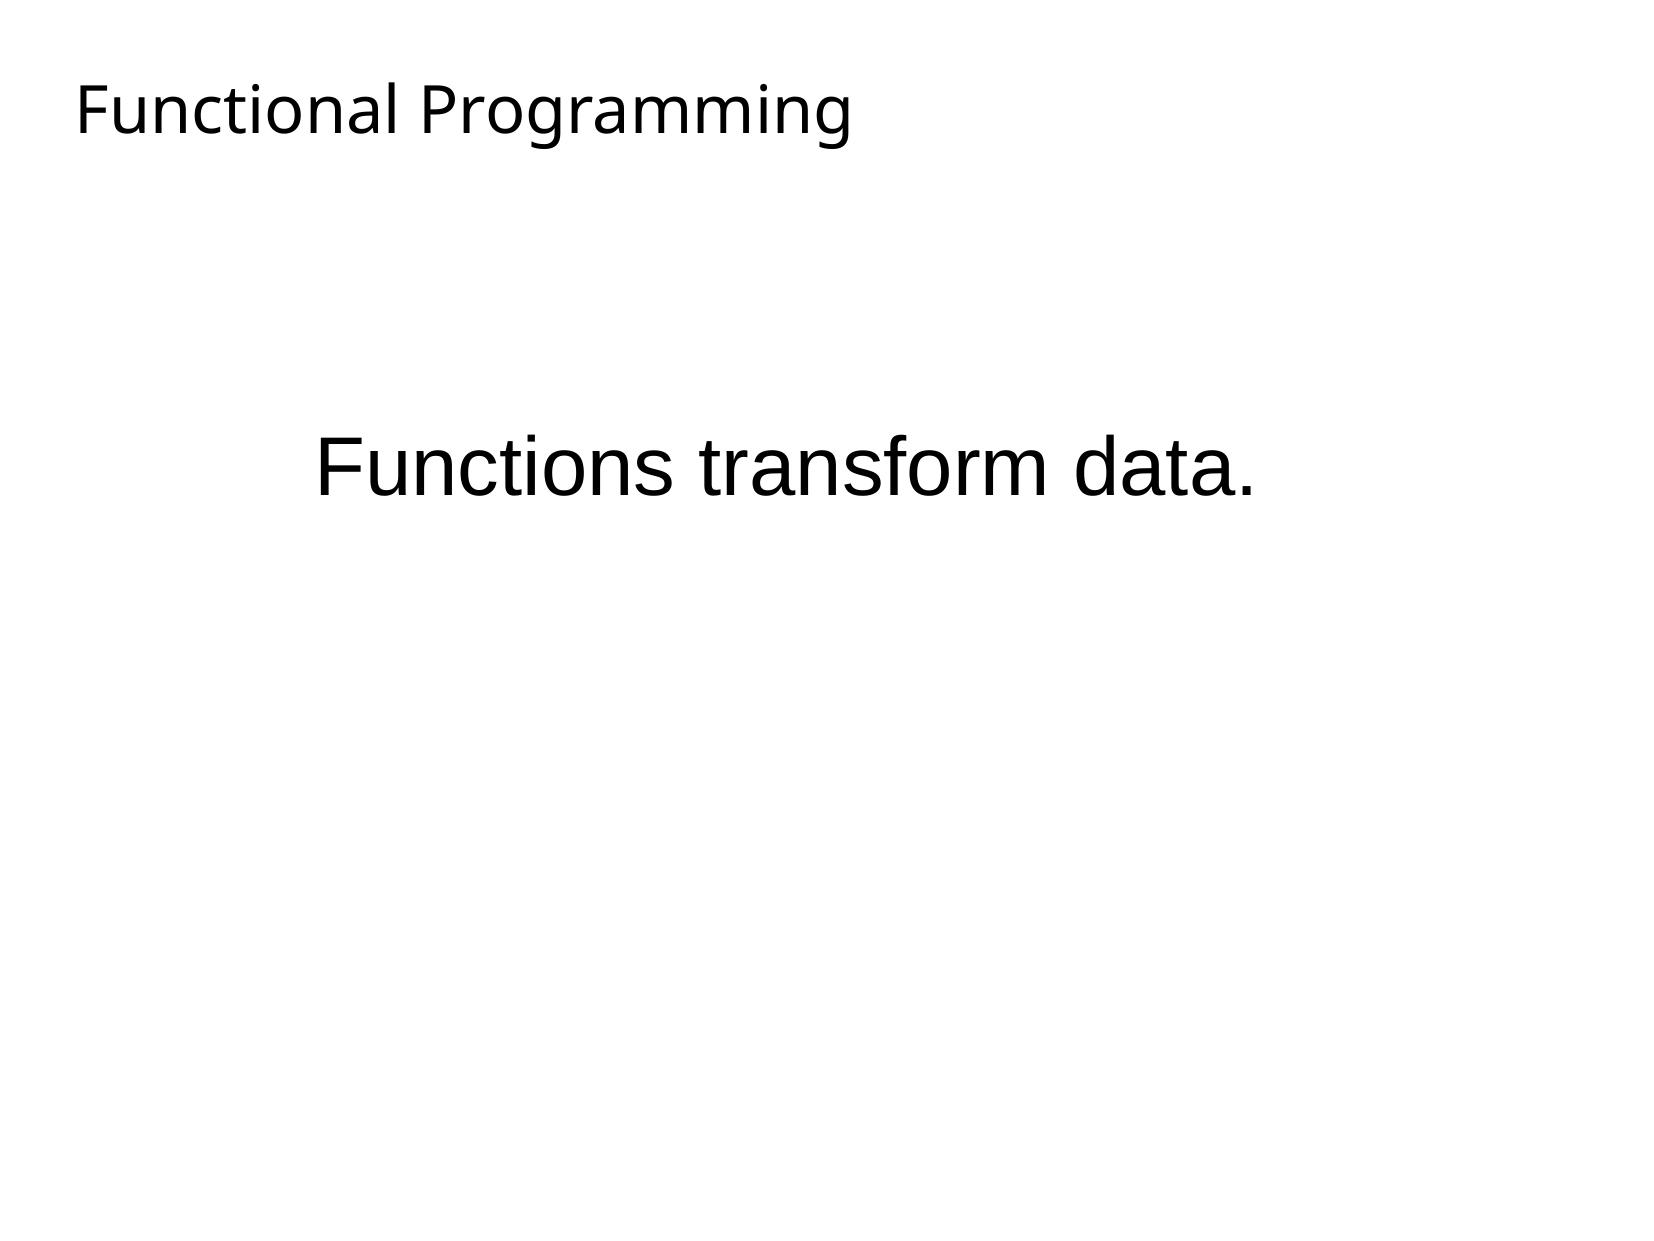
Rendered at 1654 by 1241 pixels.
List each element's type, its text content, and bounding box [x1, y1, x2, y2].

text_box Functional Programming [60, 60, 1020, 180]
text_box Functions transform data. [300, 405, 1305, 525]
